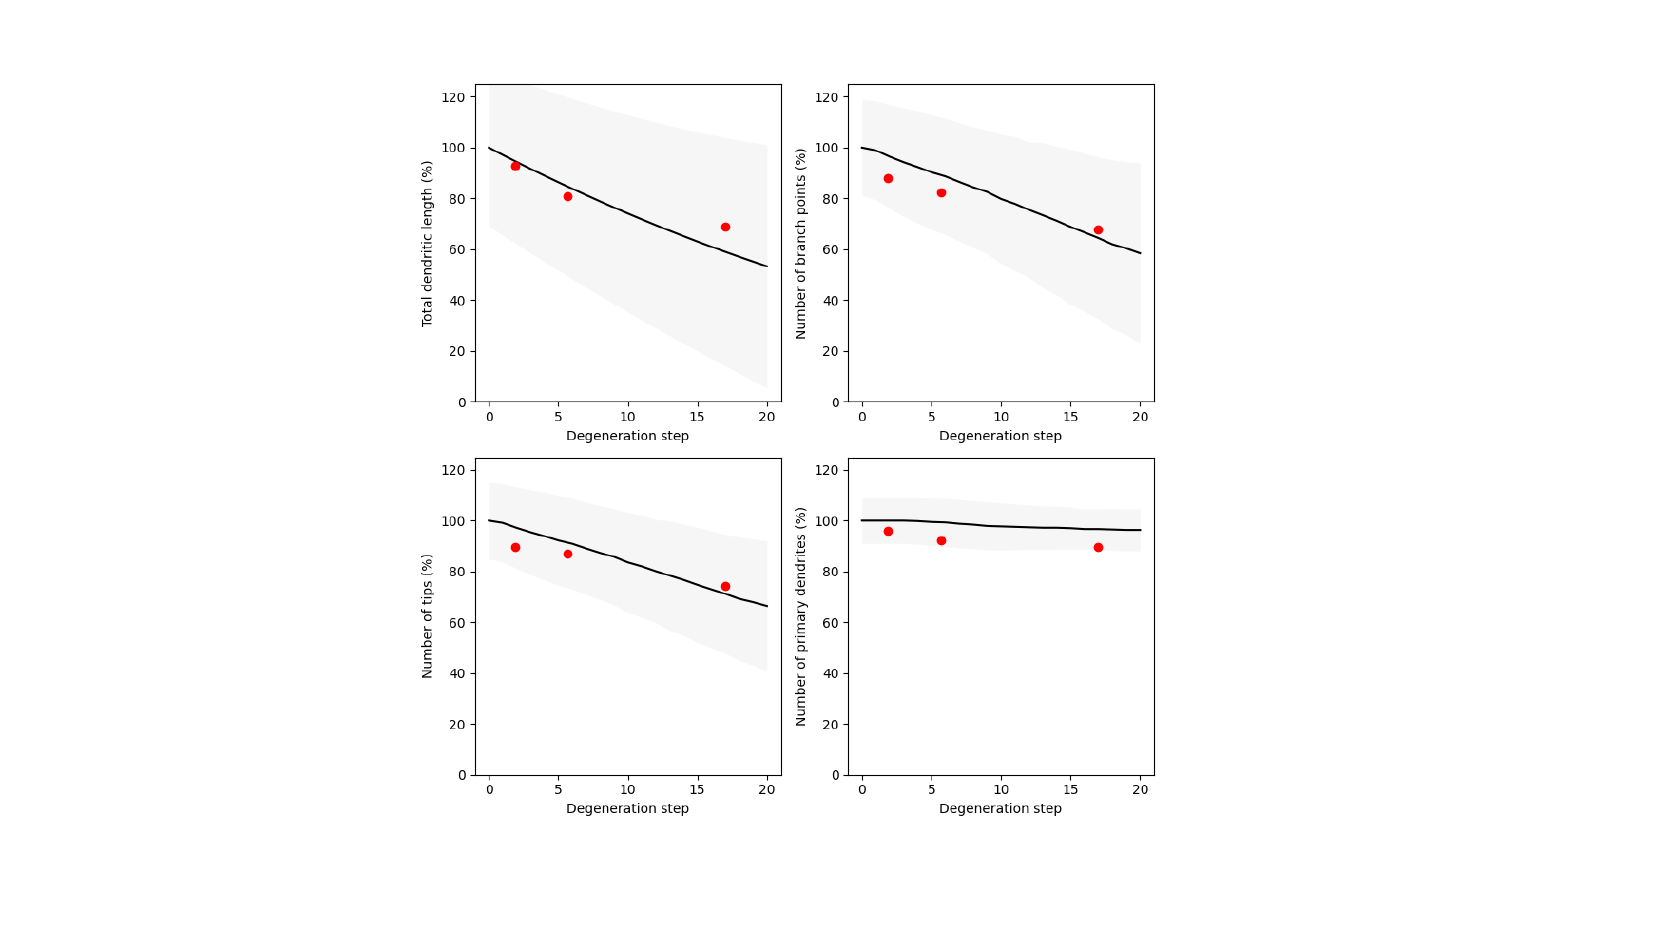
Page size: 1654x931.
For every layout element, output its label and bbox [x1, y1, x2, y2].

picture [412, 74, 1163, 826]
